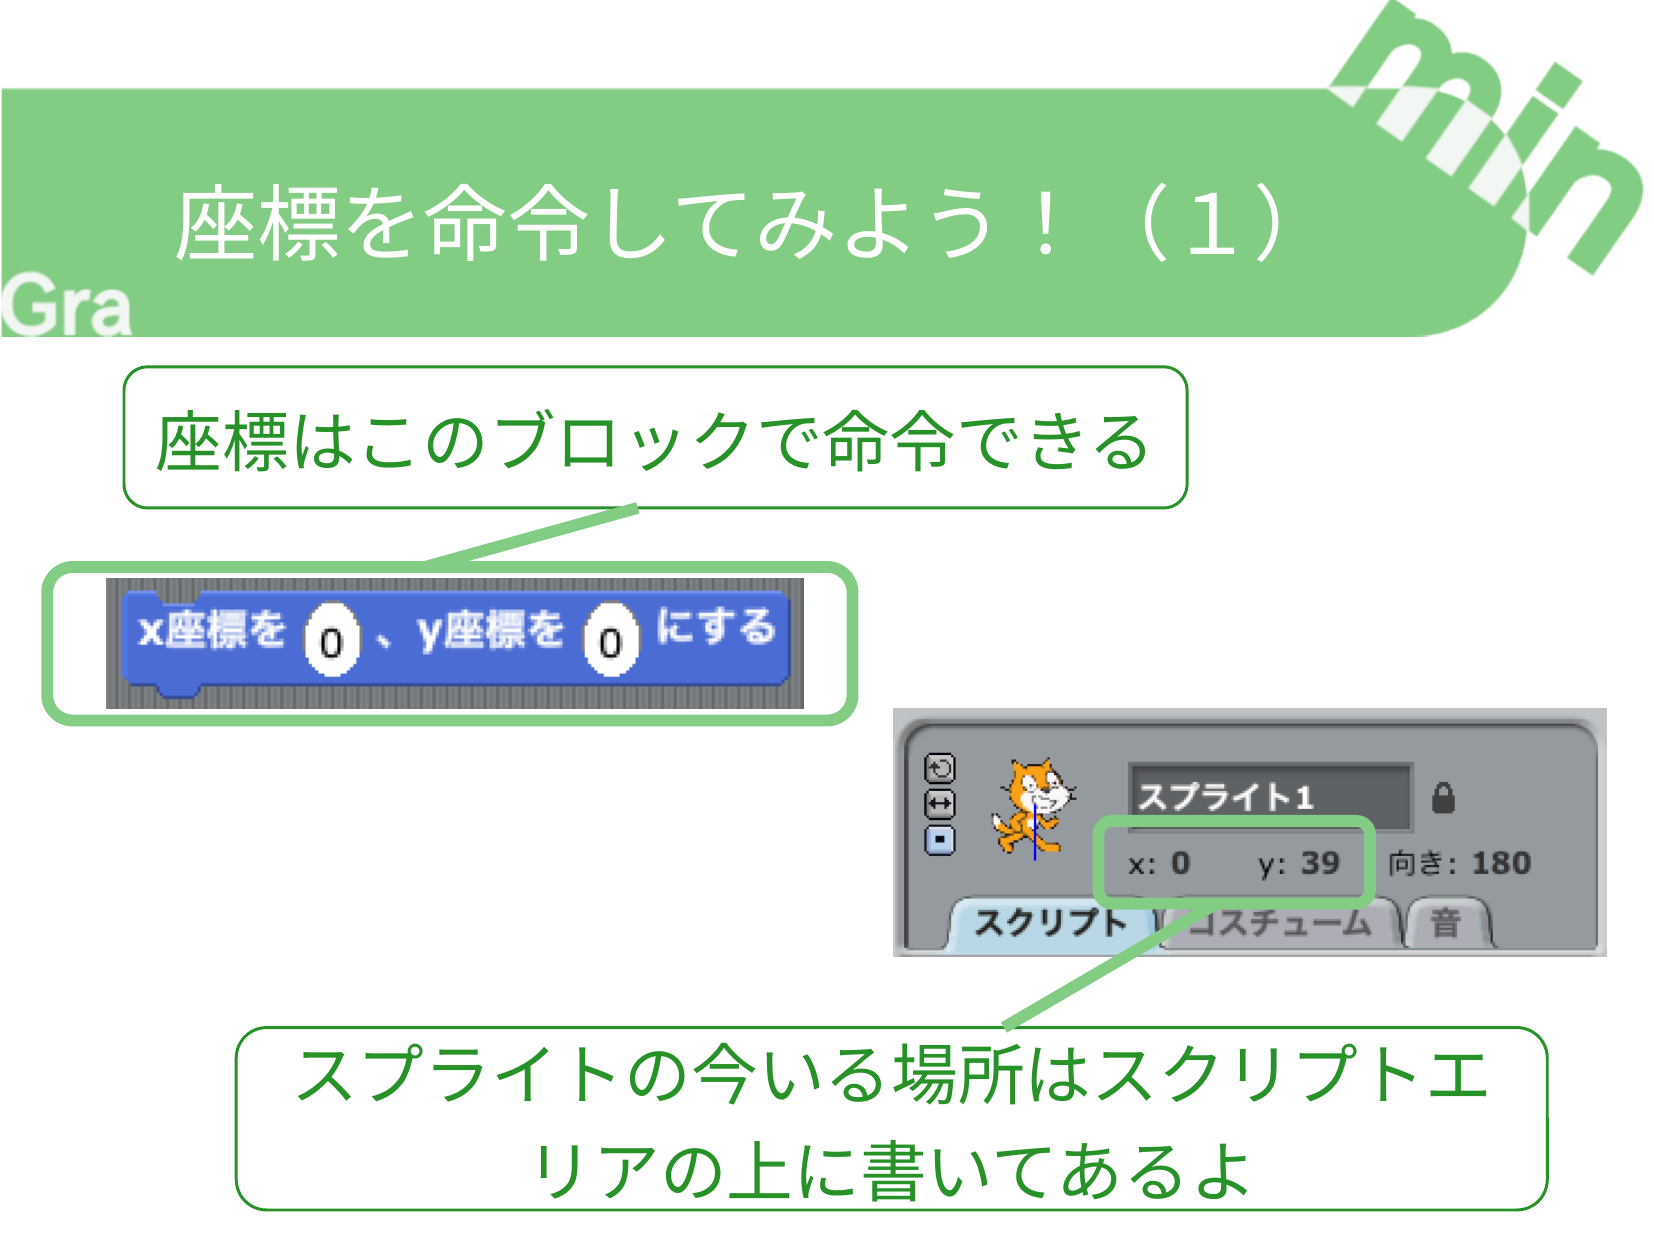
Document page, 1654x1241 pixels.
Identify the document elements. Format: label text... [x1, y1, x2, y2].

picture [106, 578, 804, 709]
text_box 座標はこのブロックで命令できる [124, 366, 1188, 508]
picture [1, 0, 1654, 337]
text_box スプライトの今いる場所はスクリプトエリアの上に書いてあるよ [236, 1027, 1548, 1210]
title 座標を命令してみよう！（１） [11, 147, 1501, 290]
picture [1105, 827, 1364, 897]
picture [893, 708, 1607, 957]
